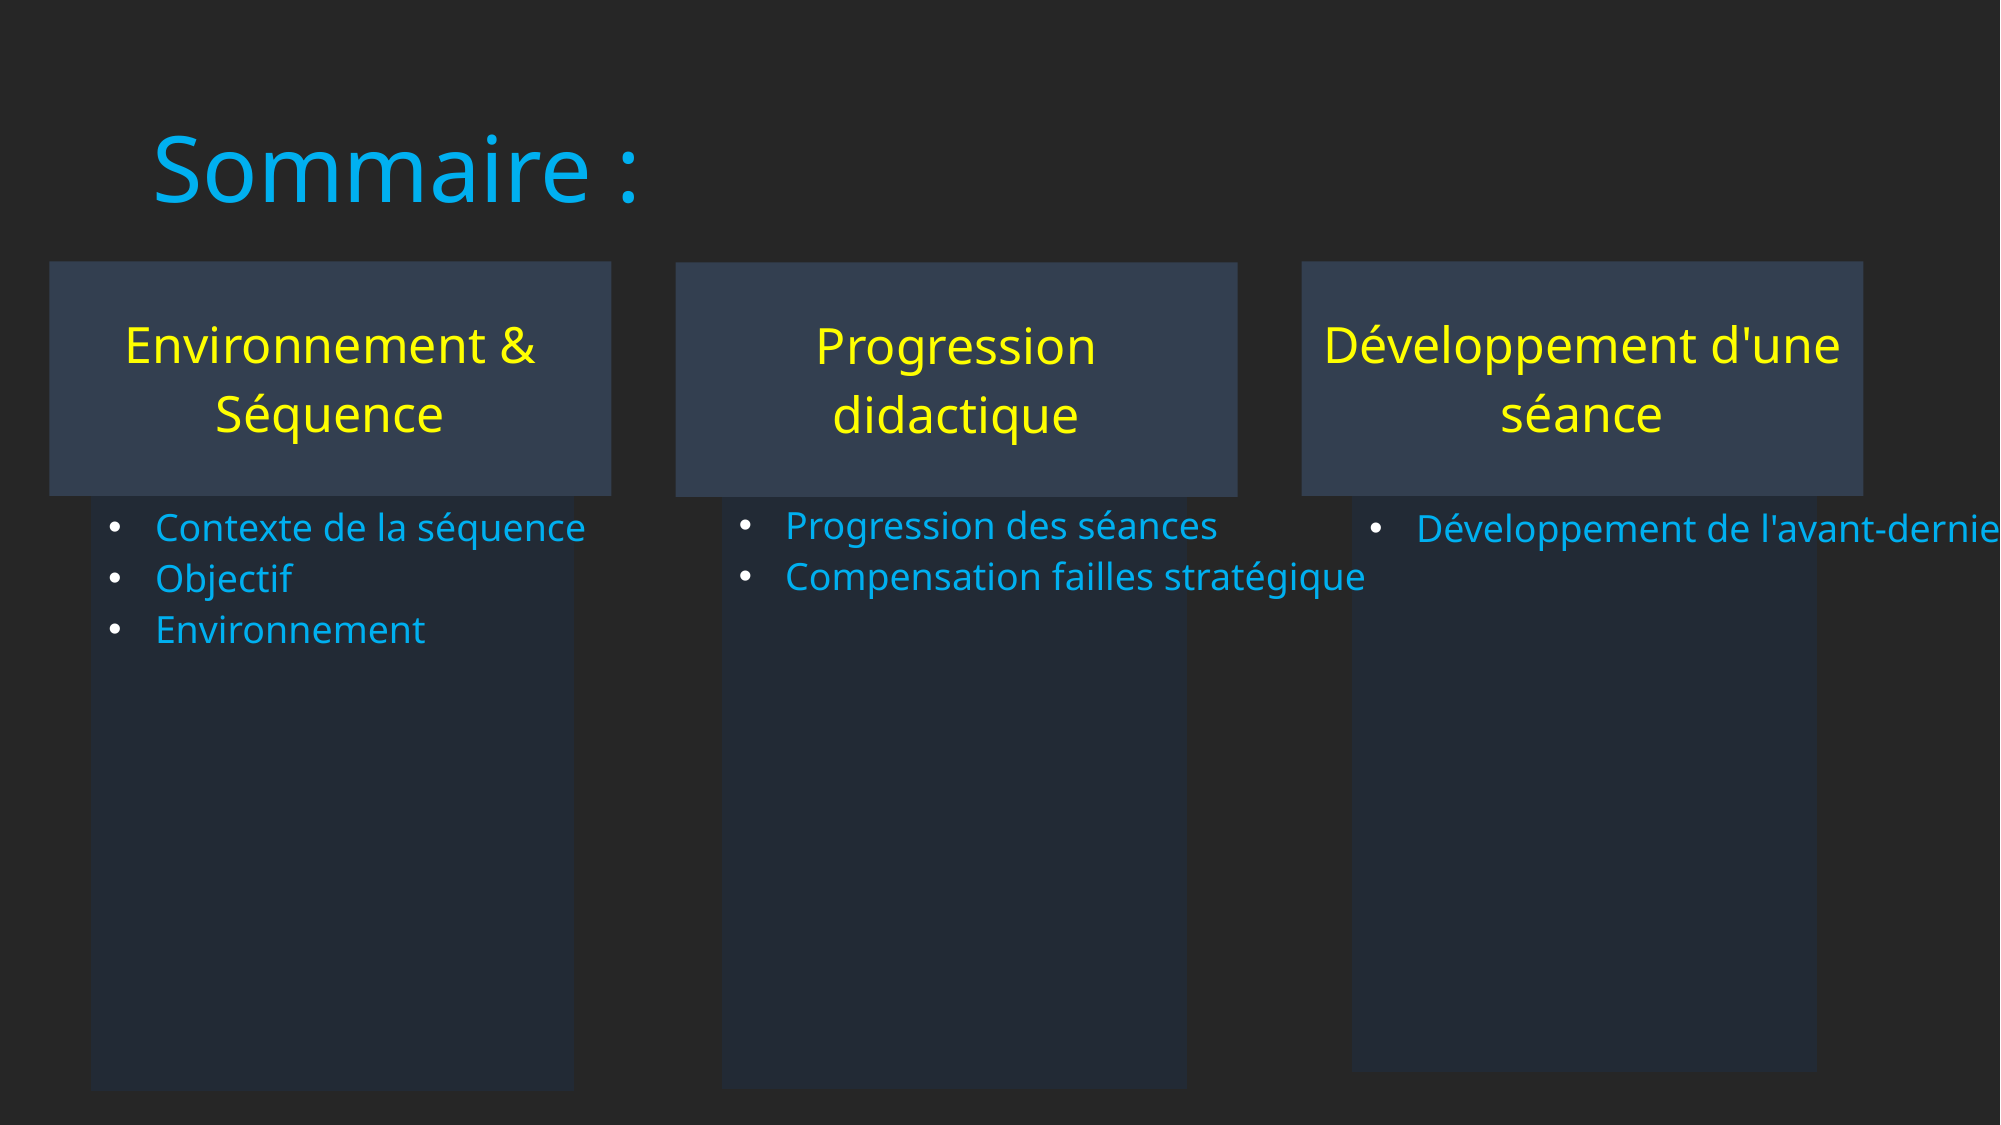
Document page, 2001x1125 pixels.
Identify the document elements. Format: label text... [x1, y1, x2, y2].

text_box Environnement & Séquence [49, 261, 612, 496]
text_box Développement de l'avant-dernier TP [1352, 496, 1817, 1072]
text_box Contexte de la séquence Objectif Environnement [91, 496, 574, 1091]
title Sommaire : [137, 59, 1010, 278]
text_box Développement d'une séance [1301, 261, 1864, 496]
text_box Progression didactique [675, 262, 1238, 497]
text_box Progression des séances Compensation failles stratégique [722, 497, 1187, 1089]
